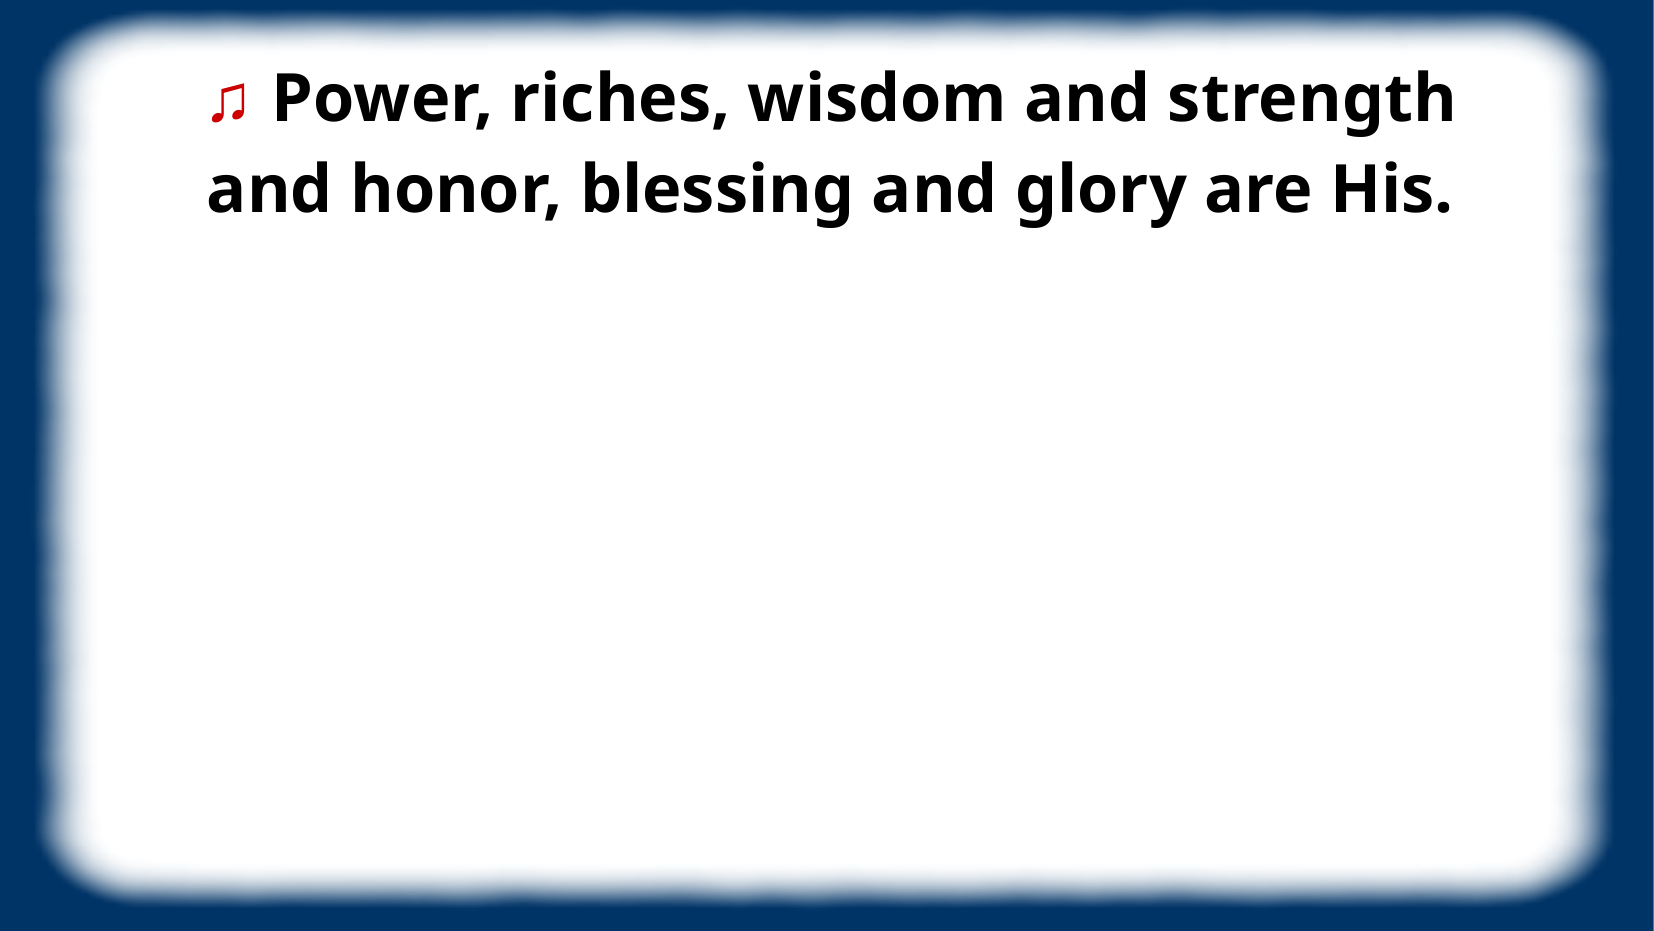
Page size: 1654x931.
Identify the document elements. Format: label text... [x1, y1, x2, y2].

picture [0, 0, 1654, 931]
text_box ♫ Power, riches, wisdom and strength and honor, blessing and glory are His. [95, 43, 1566, 301]
